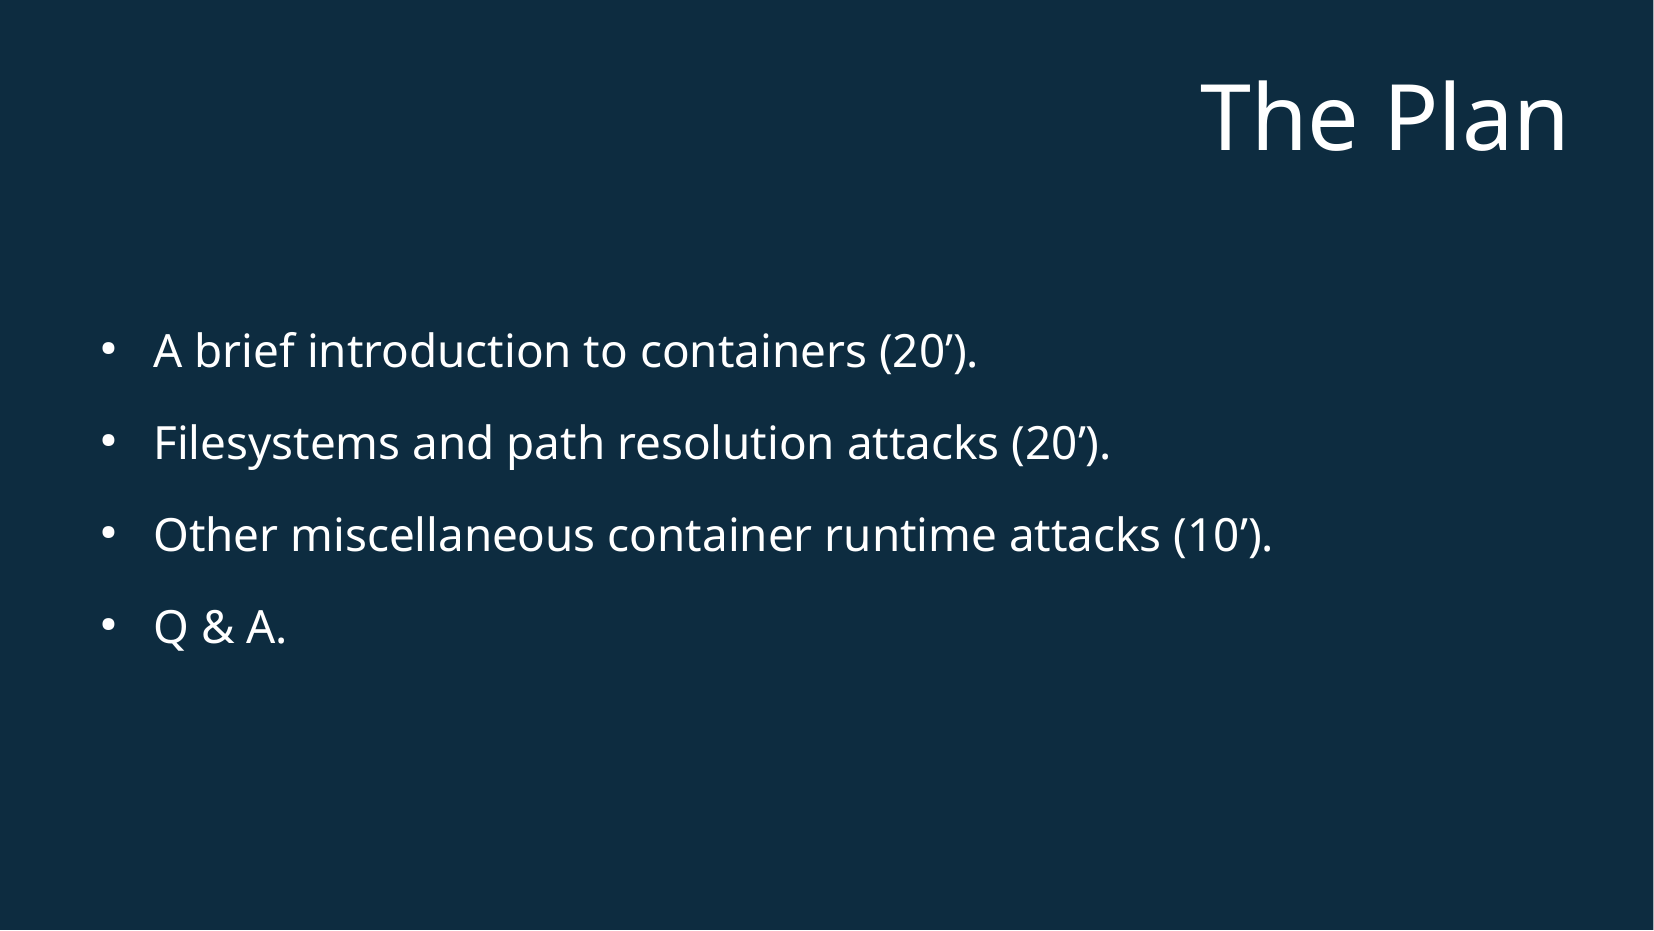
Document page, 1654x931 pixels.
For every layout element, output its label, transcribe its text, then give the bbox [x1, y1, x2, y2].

title The Plan [82, 37, 1571, 193]
list A brief introduction to containers (20’). Filesystems and path resolution attacks (20’). Other miscellaneous container runtime attacks (10’). Q & A. [82, 217, 1571, 758]
